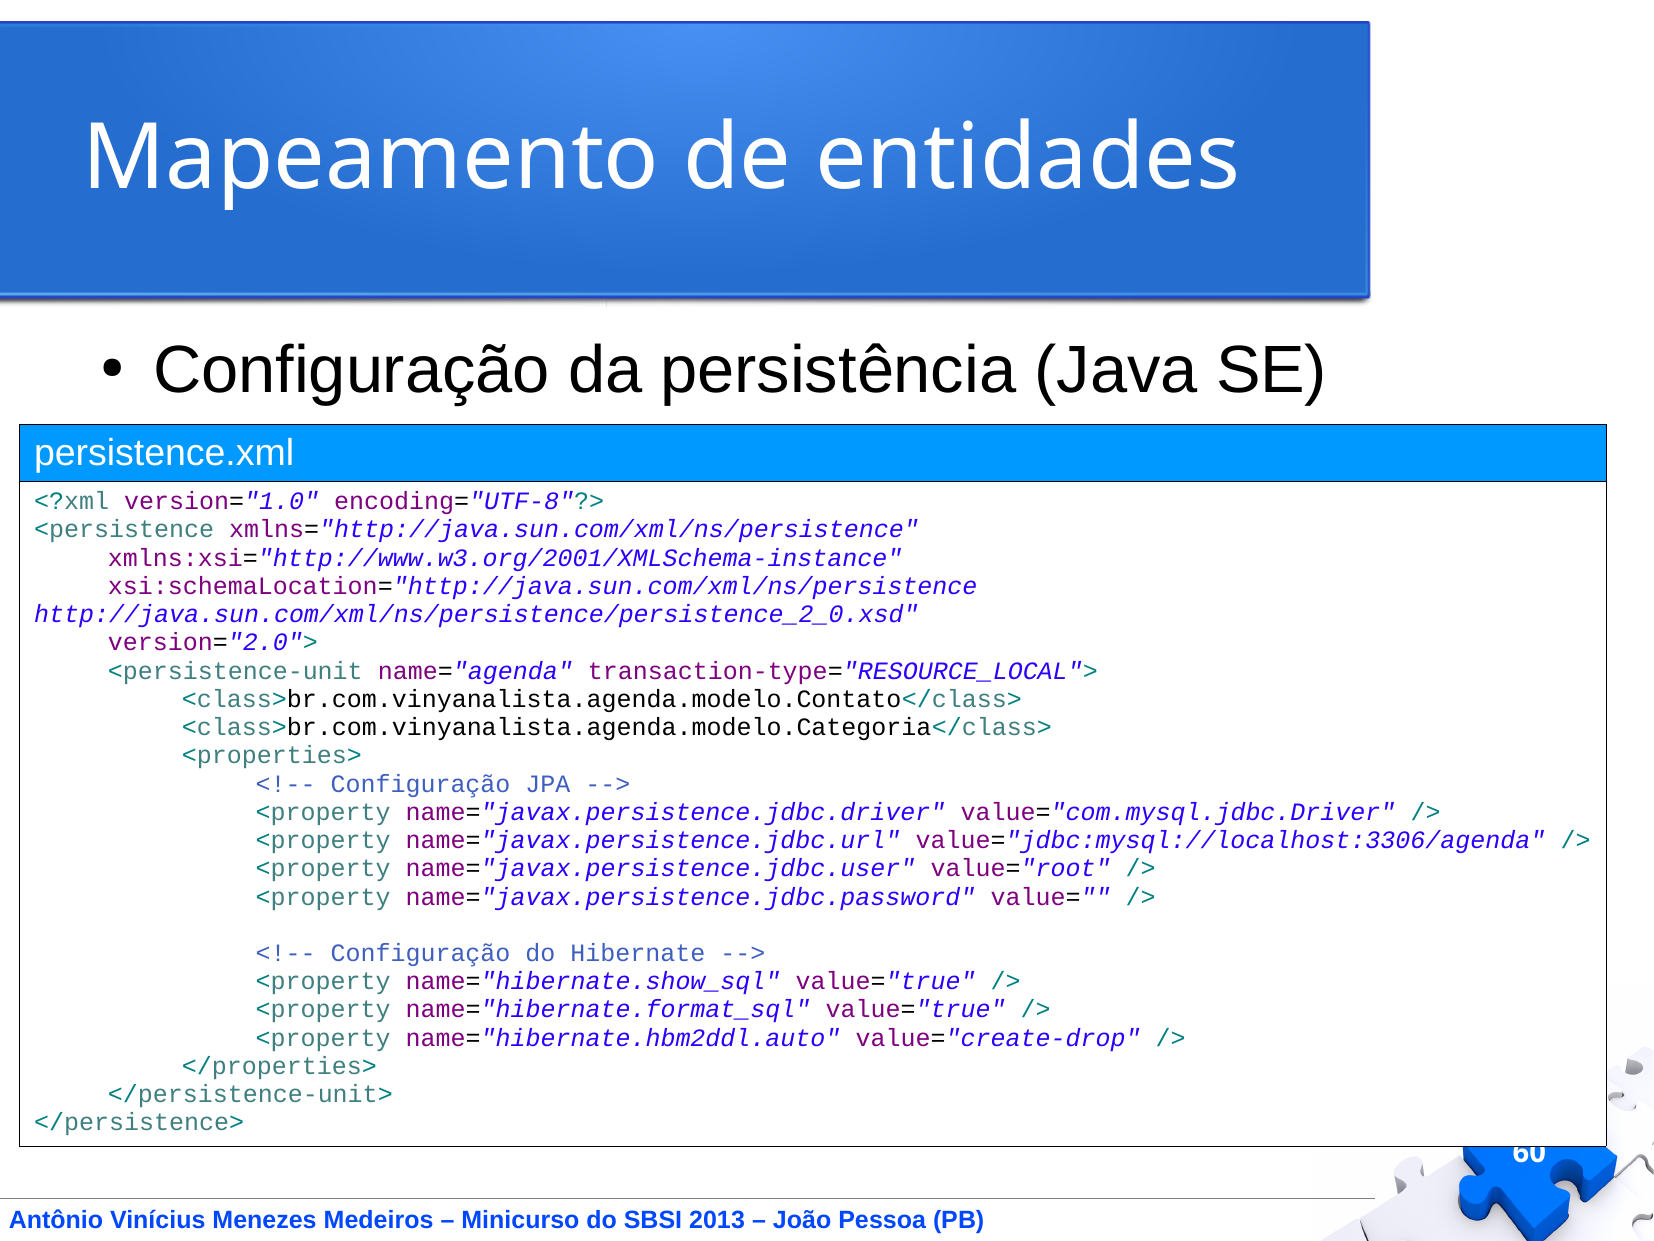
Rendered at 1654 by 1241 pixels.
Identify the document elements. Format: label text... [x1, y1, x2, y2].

picture [1517, 1152, 1523, 1159]
title Mapeamento de entidades [82, 49, 1323, 257]
picture [1311, 983, 1654, 1241]
picture [0, 21, 1375, 307]
list Configuração da persistência (Java SE) [82, 332, 1356, 424]
picture [1534, 1147, 1540, 1159]
table_header persistence.xml [20, 425, 1606, 481]
table_cell <?xml version="1.0" encoding="UTF-8"?> <persistence xmlns="http://java.sun.com/xml/ns/persistence" xmlns:xsi="http://www.w3.org/2001/XMLSchema-instance" xsi:schemaLocation="http://java.sun.com/xml/ns/persistence http://java.sun.com/xml/ns/persistence/persistence_2_0.xsd" version="2.0"> <persistence-unit name="agenda" transaction-type="RESOURCE_LOCAL"> <class>br.com.vinyanalista.agenda.modelo.Contato</class> <class>br.com.vinyanalista.agenda.modelo.Categoria</class> <properties> <!-- Configuração JPA --> <property name="javax.persistence.jdbc.driver" value="com.mysql.jdbc.Driver" /> <property name="javax.persistence.jdbc.url" value="jdbc:mysql://localhost:3306/agenda" /> <property name="javax.persistence.jdbc.user" value="root" /> <property name="javax.persistence.jdbc.password" value="" /> <!-- Configuração do Hibernate --> <property name="hibernate.show_sql" value="true" /> <property name="hibernate.format_sql" value="true" /> <property name="hibernate.hbm2ddl.auto" value="create-drop" /> </properties> </persistence-unit> </persistence> [20, 482, 1606, 1146]
